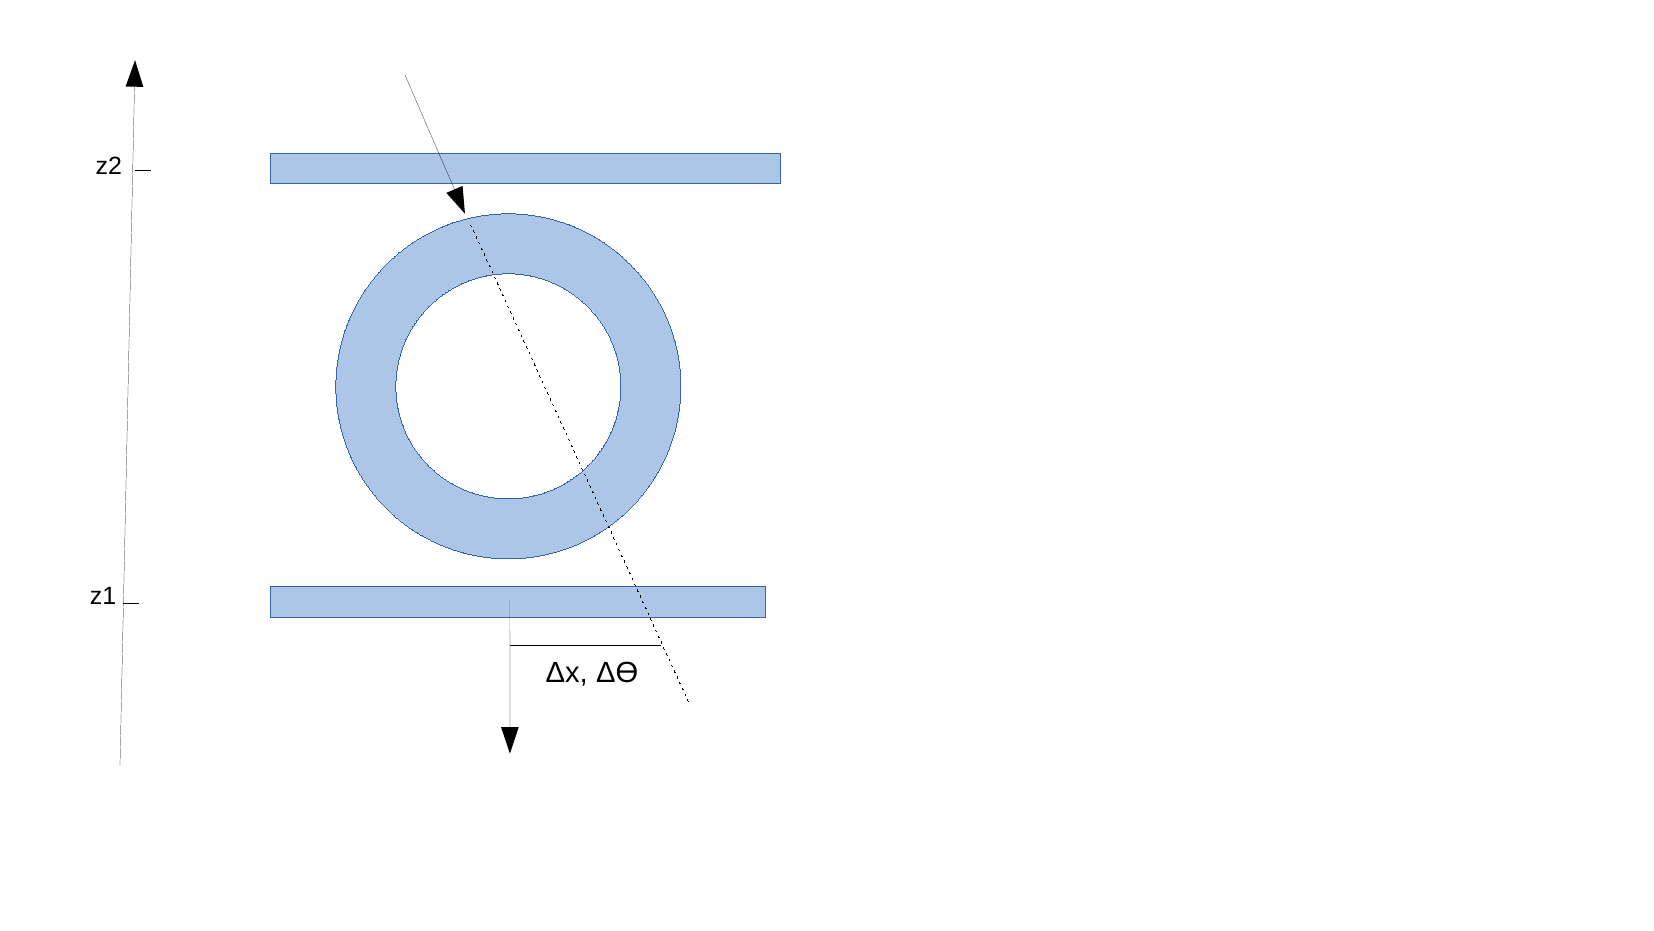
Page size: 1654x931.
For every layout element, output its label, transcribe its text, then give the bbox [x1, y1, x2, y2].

text_box [440, 153, 781, 184]
text_box [335, 213, 681, 559]
text_box Δx, Δϴ [530, 648, 696, 729]
text_box z2 [80, 144, 156, 244]
text_box z1 [75, 574, 151, 646]
text_box [270, 586, 766, 618]
text_box [270, 153, 451, 184]
